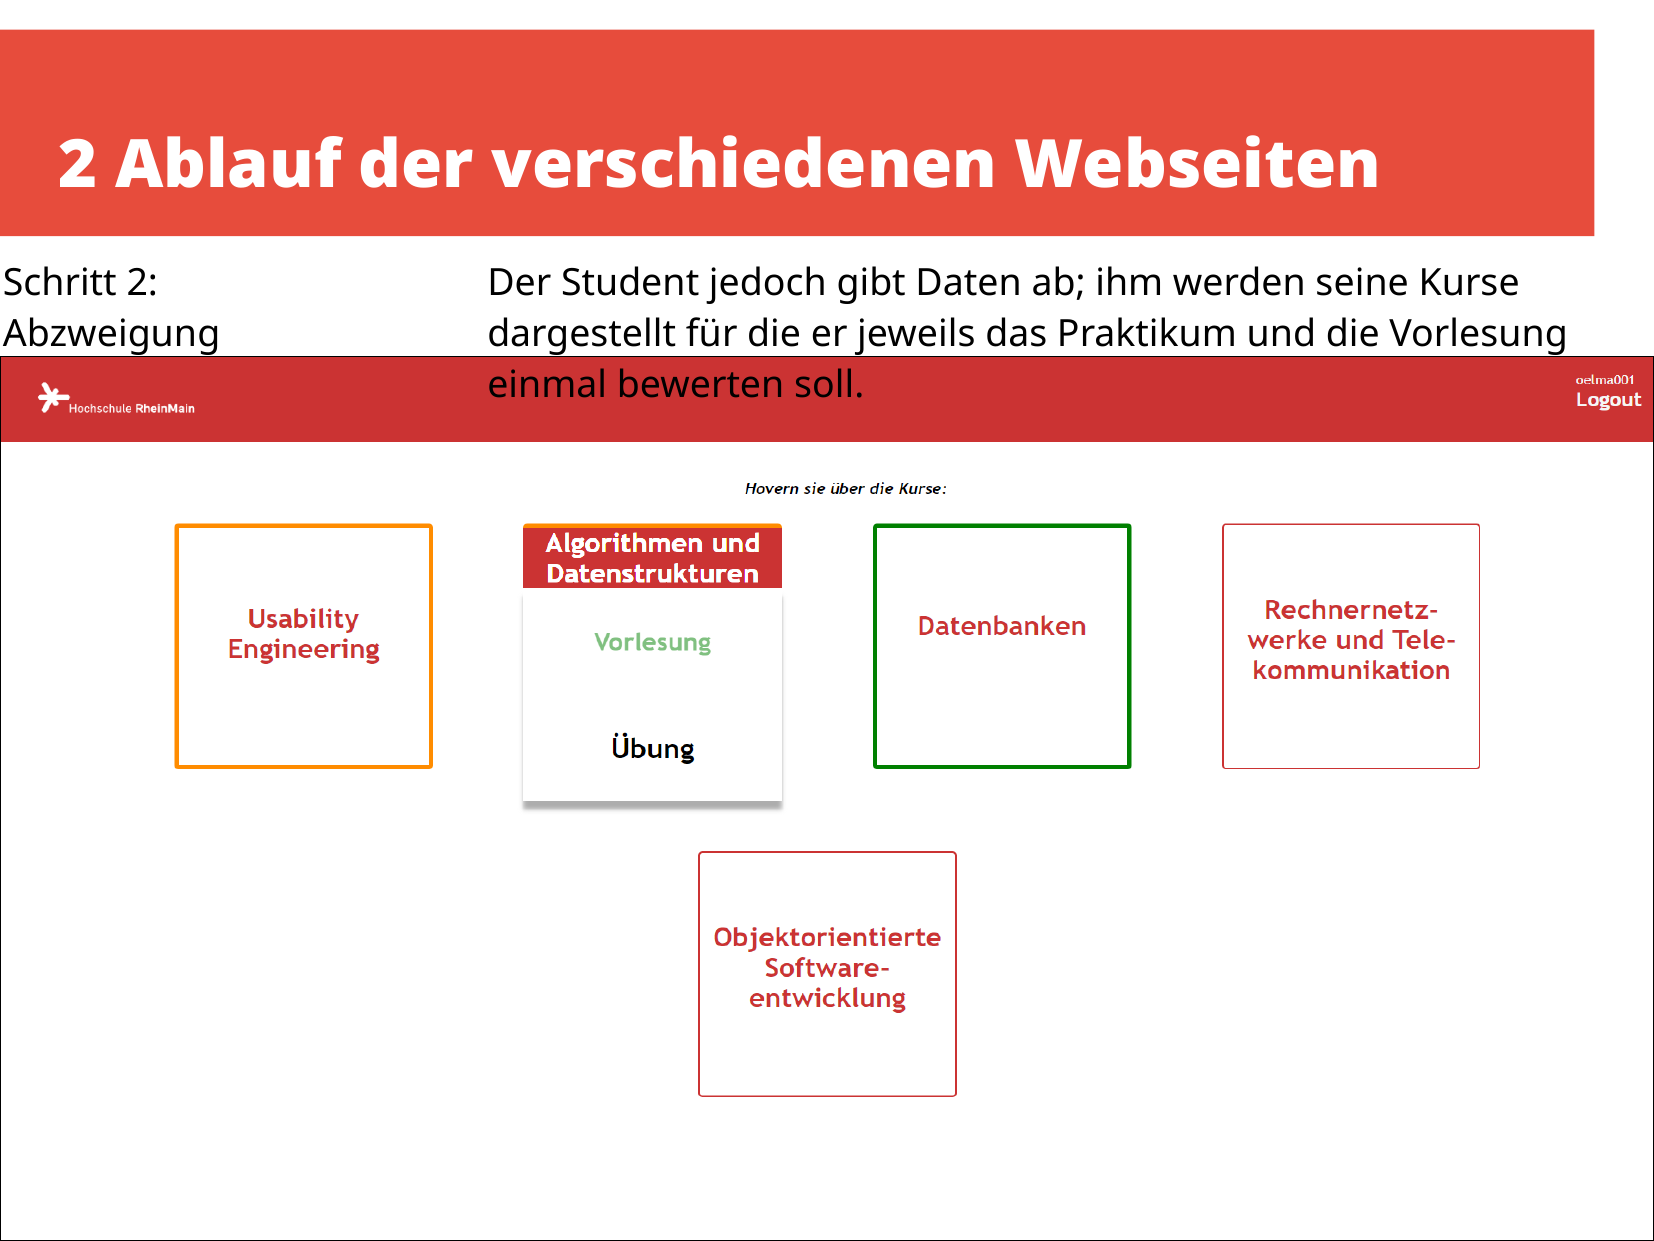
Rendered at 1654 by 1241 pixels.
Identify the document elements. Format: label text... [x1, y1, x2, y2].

text_box Schritt 2: Abzweigung [0, 248, 390, 358]
title 2 Ablauf der verschiedenen Webseiten [59, 59, 1595, 207]
text_box Der Student jedoch gibt Daten ab; ihm werden seine Kurse dargestellt für die er jeweils das Praktikum und die Vorlesung einmal bewerten soll. [472, 248, 1654, 358]
picture [0, 356, 1654, 1241]
